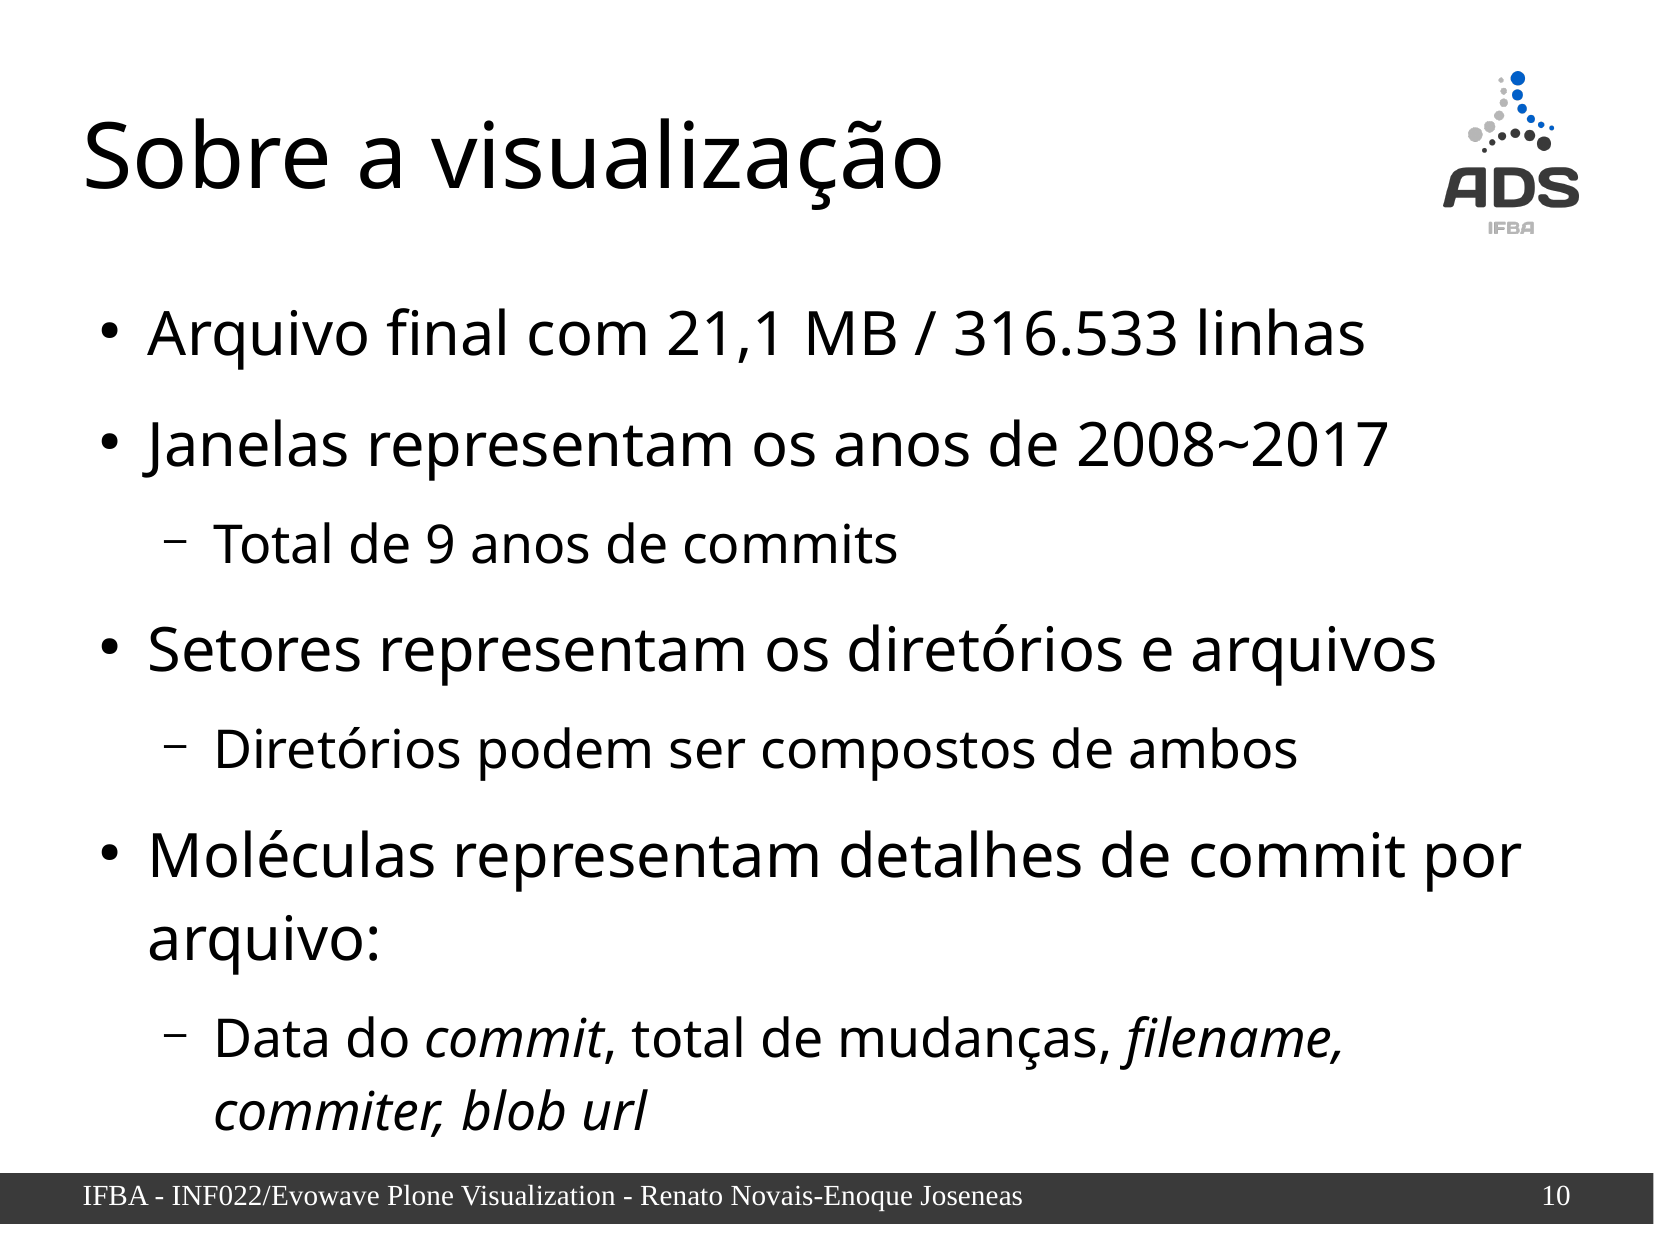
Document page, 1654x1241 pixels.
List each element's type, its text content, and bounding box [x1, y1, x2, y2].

title Sobre a visualização [82, 49, 1426, 257]
picture [1443, 71, 1579, 234]
list Arquivo final com 21,1 MB / 316.533 linhas Janelas representam os anos de 2008~2017 Total de 9 anos de commits Setores representam os diretórios e arquivos Diretórios podem ser compostos de ambos Moléculas representam detalhes de commit por arquivo: Data do commit, total de mudanças, filename, commiter, blob url [82, 290, 1571, 1156]
